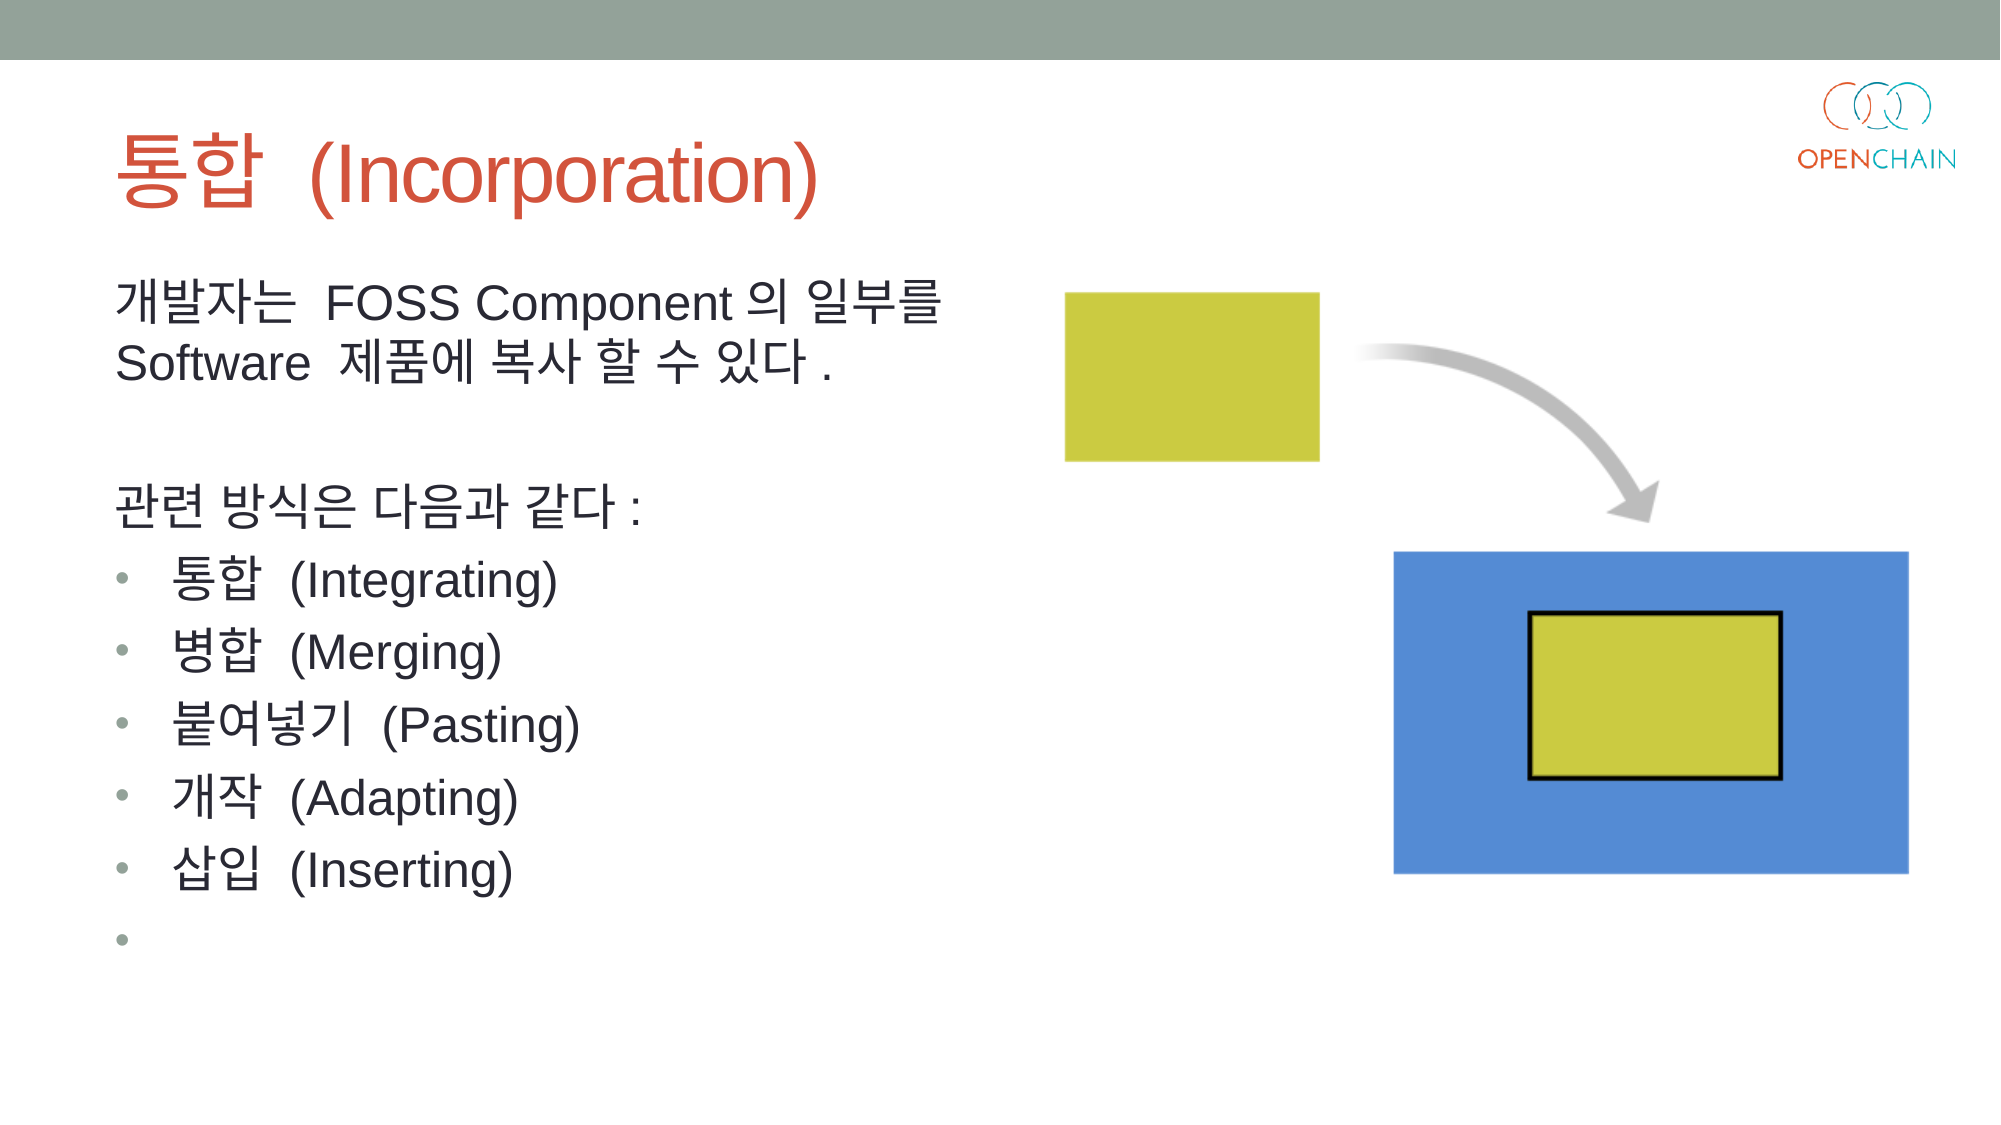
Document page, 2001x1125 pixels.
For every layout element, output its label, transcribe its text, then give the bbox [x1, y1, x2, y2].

title 통합 (Incorporation) [99, 87, 1900, 251]
picture [873, 225, 2000, 928]
list 개발자는 FOSS Component의 일부를 Software 제품에 복사 할 수 있다. 관련 방식은 다음과 같다: 통합 (Integrating) 병합 (Merging) 붙여넣기 (Pasting) 개작 (Adapting) 삽입 (Inserting) [99, 262, 1026, 1063]
